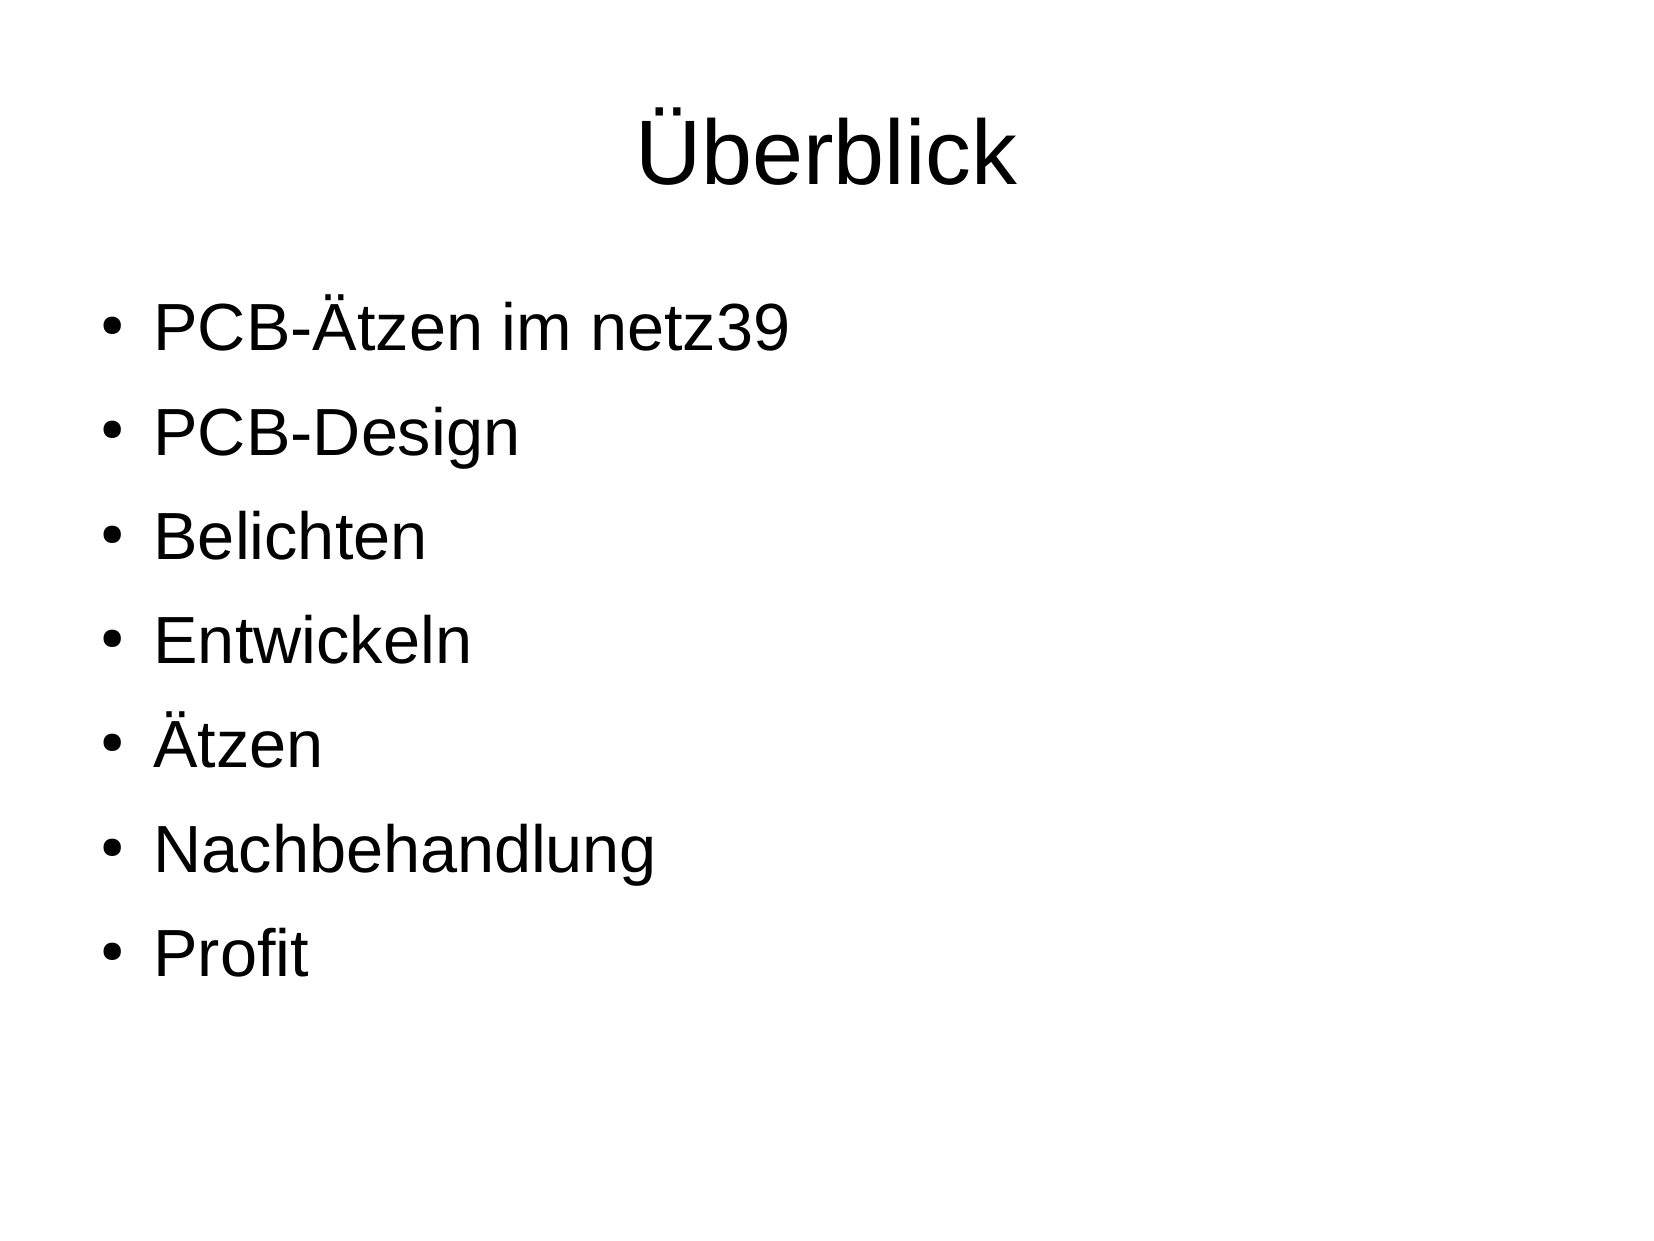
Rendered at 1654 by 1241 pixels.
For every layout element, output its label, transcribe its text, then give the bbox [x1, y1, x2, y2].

title Überblick [82, 49, 1571, 257]
list PCB-Ätzen im netz39 PCB-Design Belichten Entwickeln Ätzen Nachbehandlung Profit [82, 290, 1538, 1010]
